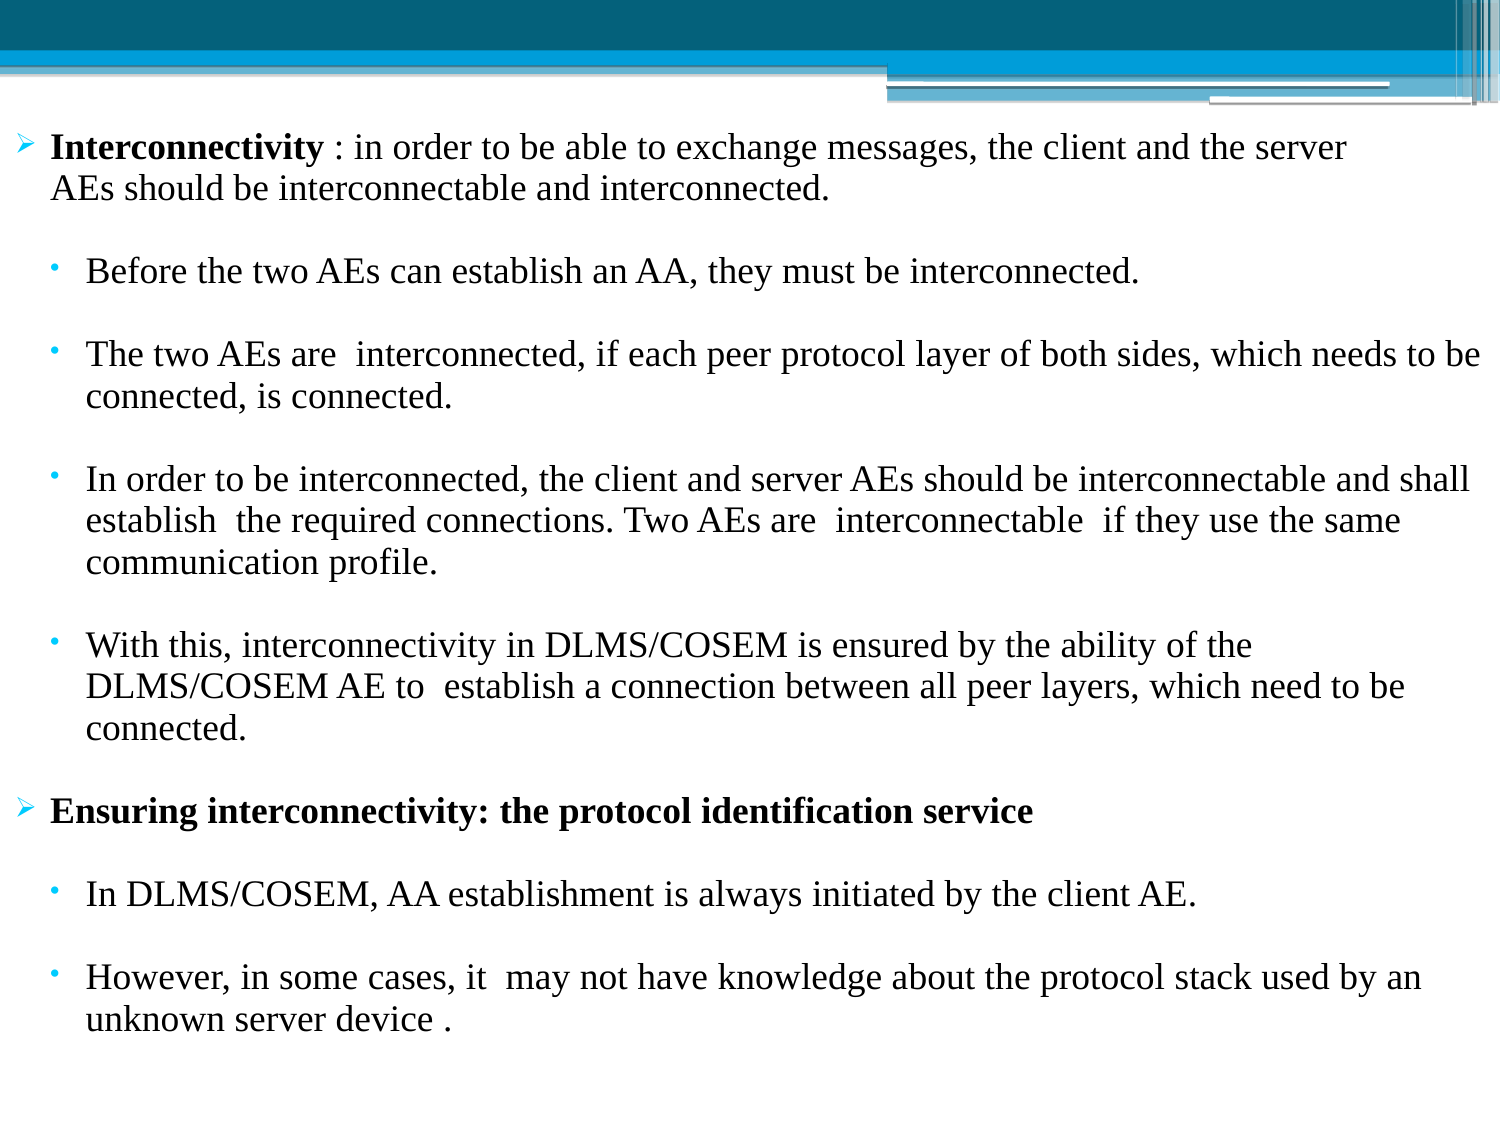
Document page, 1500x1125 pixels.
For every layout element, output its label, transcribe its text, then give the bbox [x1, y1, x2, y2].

text_box Interconnectivity : in order to be able to exchange messages, the client and the server AEs should be interconnectable and interconnected. Before the two AEs can establish an AA, they must be interconnected. The two AEs are interconnected, if each peer protocol layer of both sides, which needs to be connected, is connected. In order to be interconnected, the client and server AEs should be interconnectable and shall establish the required connections. Two AEs are interconnectable if they use the same communication profile. With this, interconnectivity in DLMS/COSEM is ensured by the ability of the DLMS/COSEM AE to establish a connection between all peer layers, which need to be connected. Ensuring interconnectivity: the protocol identification service In DLMS/COSEM, AA establishment is always initiated by the client AE. However, in some cases, it may not have knowledge about the protocol stack used by an unknown server device . [0, 118, 1500, 1112]
